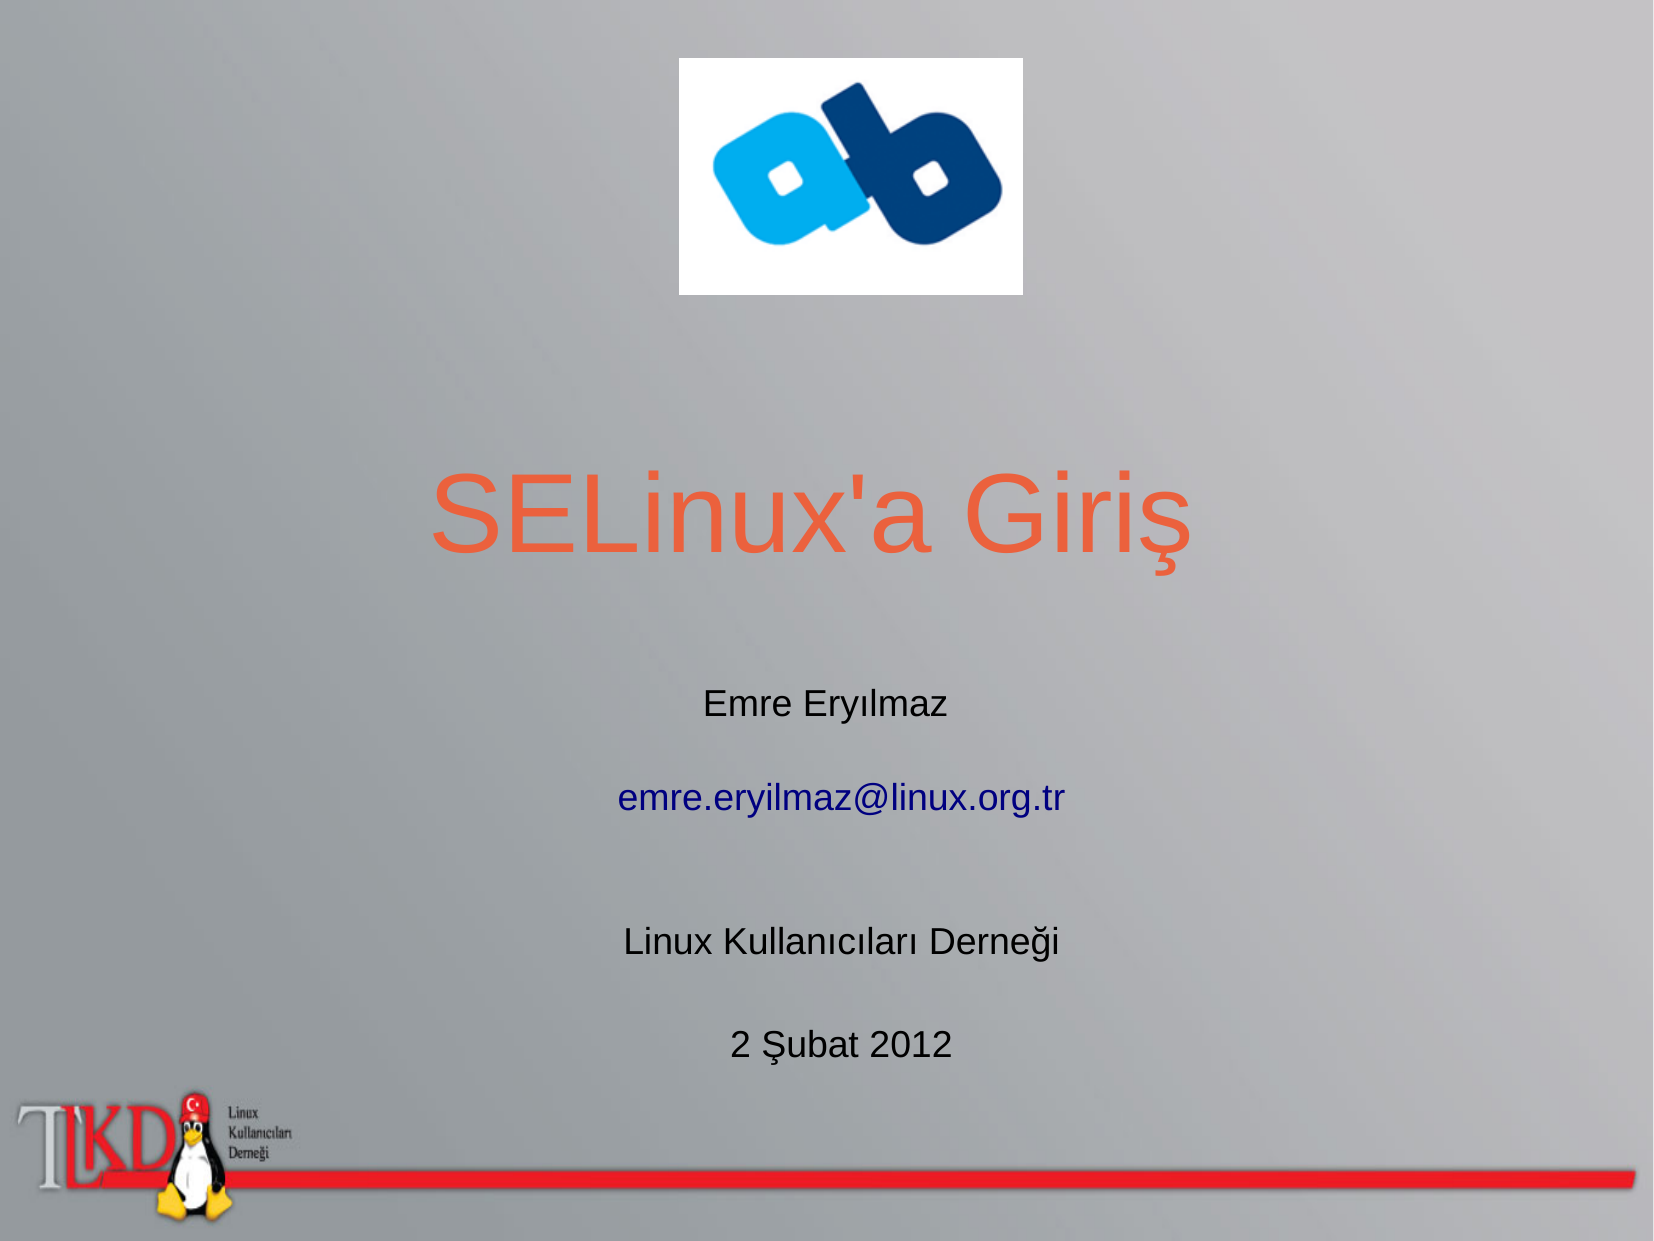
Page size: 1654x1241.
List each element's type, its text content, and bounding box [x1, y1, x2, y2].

picture [0, 0, 1654, 1241]
text_box SELinux'a Giriş [265, 442, 1358, 584]
text_box Emre Eryılmaz emre.eryilmaz@linux.org.tr Linux Kullanıcıları Derneği 2 Şubat 2012 [118, 675, 1565, 1073]
